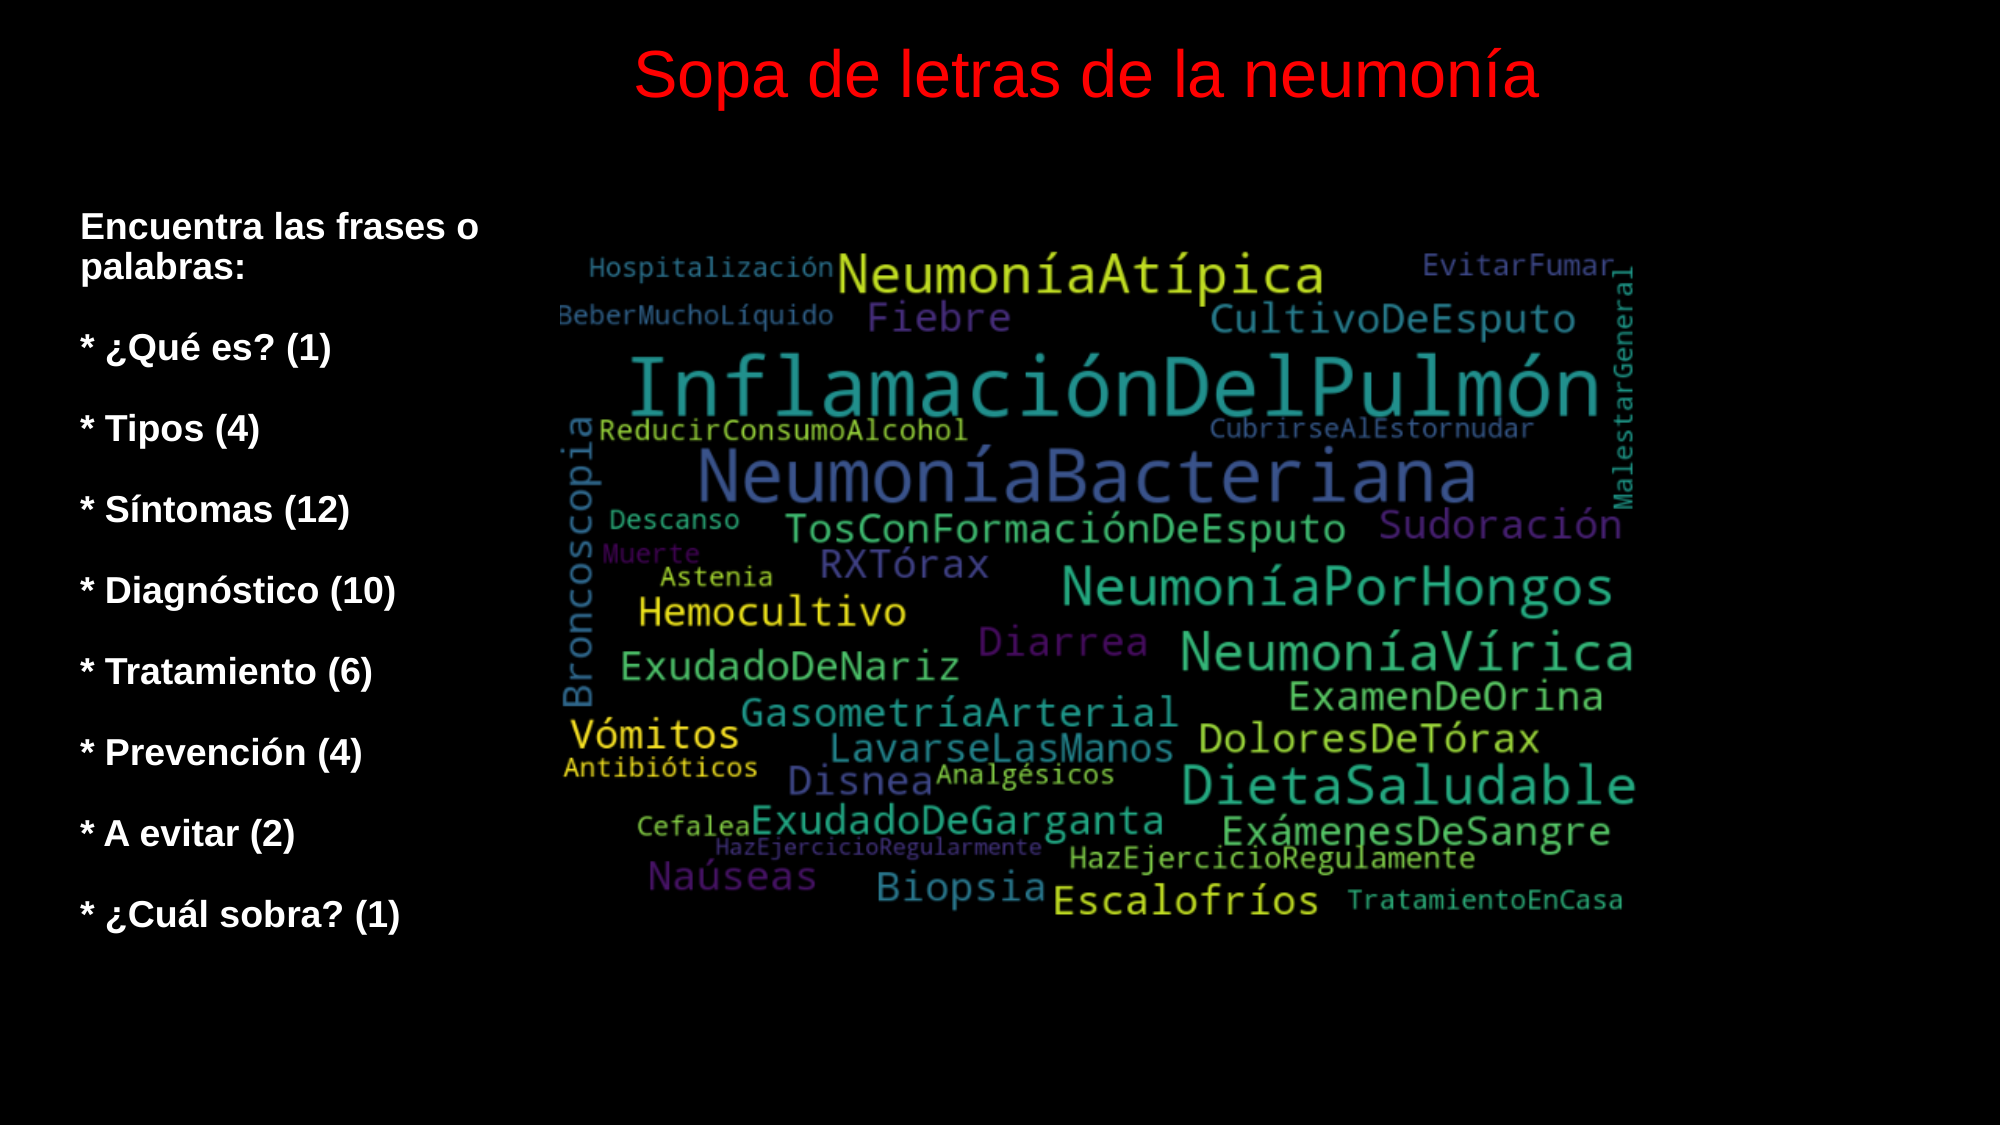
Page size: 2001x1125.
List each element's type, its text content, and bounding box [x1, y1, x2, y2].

text_box Sopa de letras de la neumonía [419, 43, 1754, 253]
list Encuentra las frases o palabras: * ¿Qué es? (1) * Tipos (4) * Síntomas (12) * Diagnóstico (10) * Tratamiento (6) * Prevención (4) * A evitar (2) * ¿Cuál sobra? (1) [64, 199, 585, 958]
picture [560, 249, 1639, 921]
